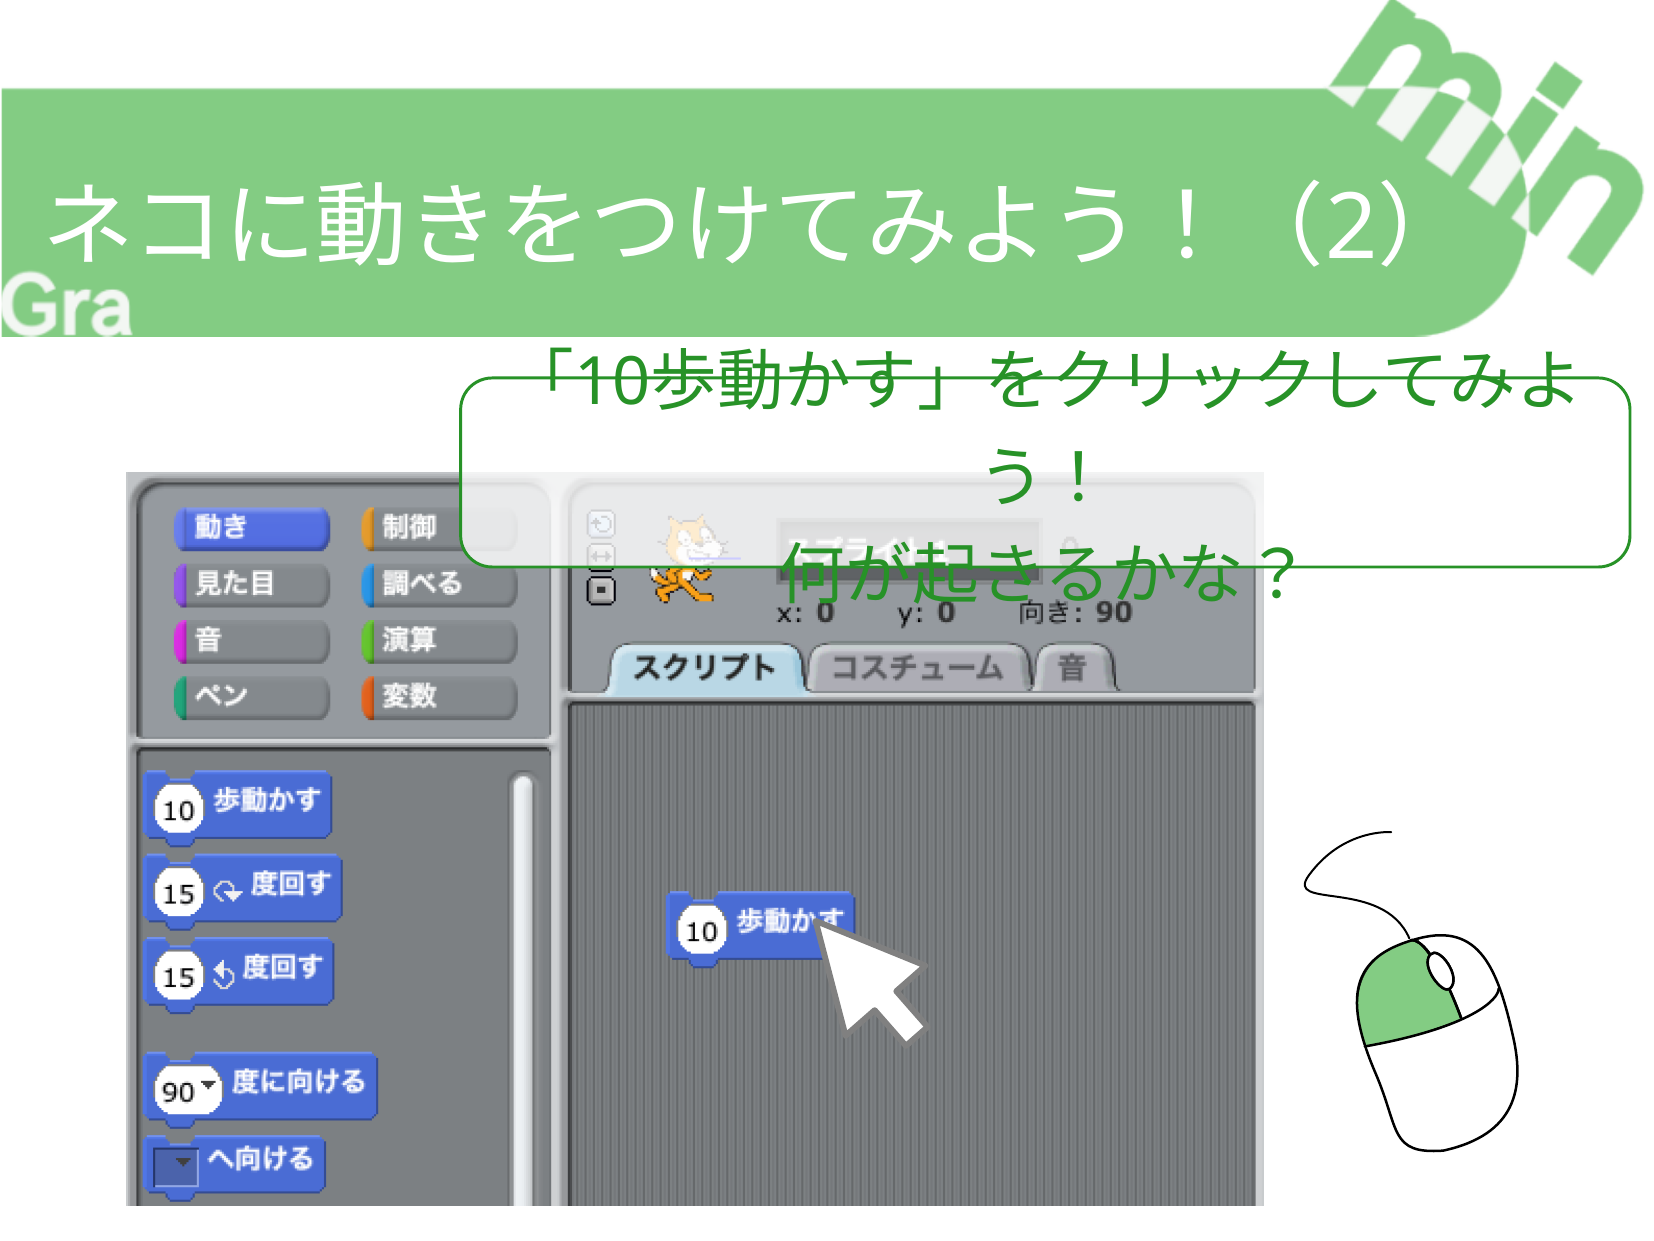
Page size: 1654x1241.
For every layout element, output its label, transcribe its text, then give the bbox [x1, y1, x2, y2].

picture [1, 0, 1654, 337]
text_box [815, 920, 928, 1046]
picture [807, 567, 819, 581]
picture [1203, 586, 1219, 597]
text_box 「10歩動かす」をクリックしてみよう！ 何が起きるかな？ [460, 377, 1630, 567]
picture [126, 472, 1264, 1206]
title ネコに動きをつけてみよう！（2） [11, 79, 1501, 358]
picture [1068, 587, 1083, 596]
picture [1300, 826, 1524, 1155]
